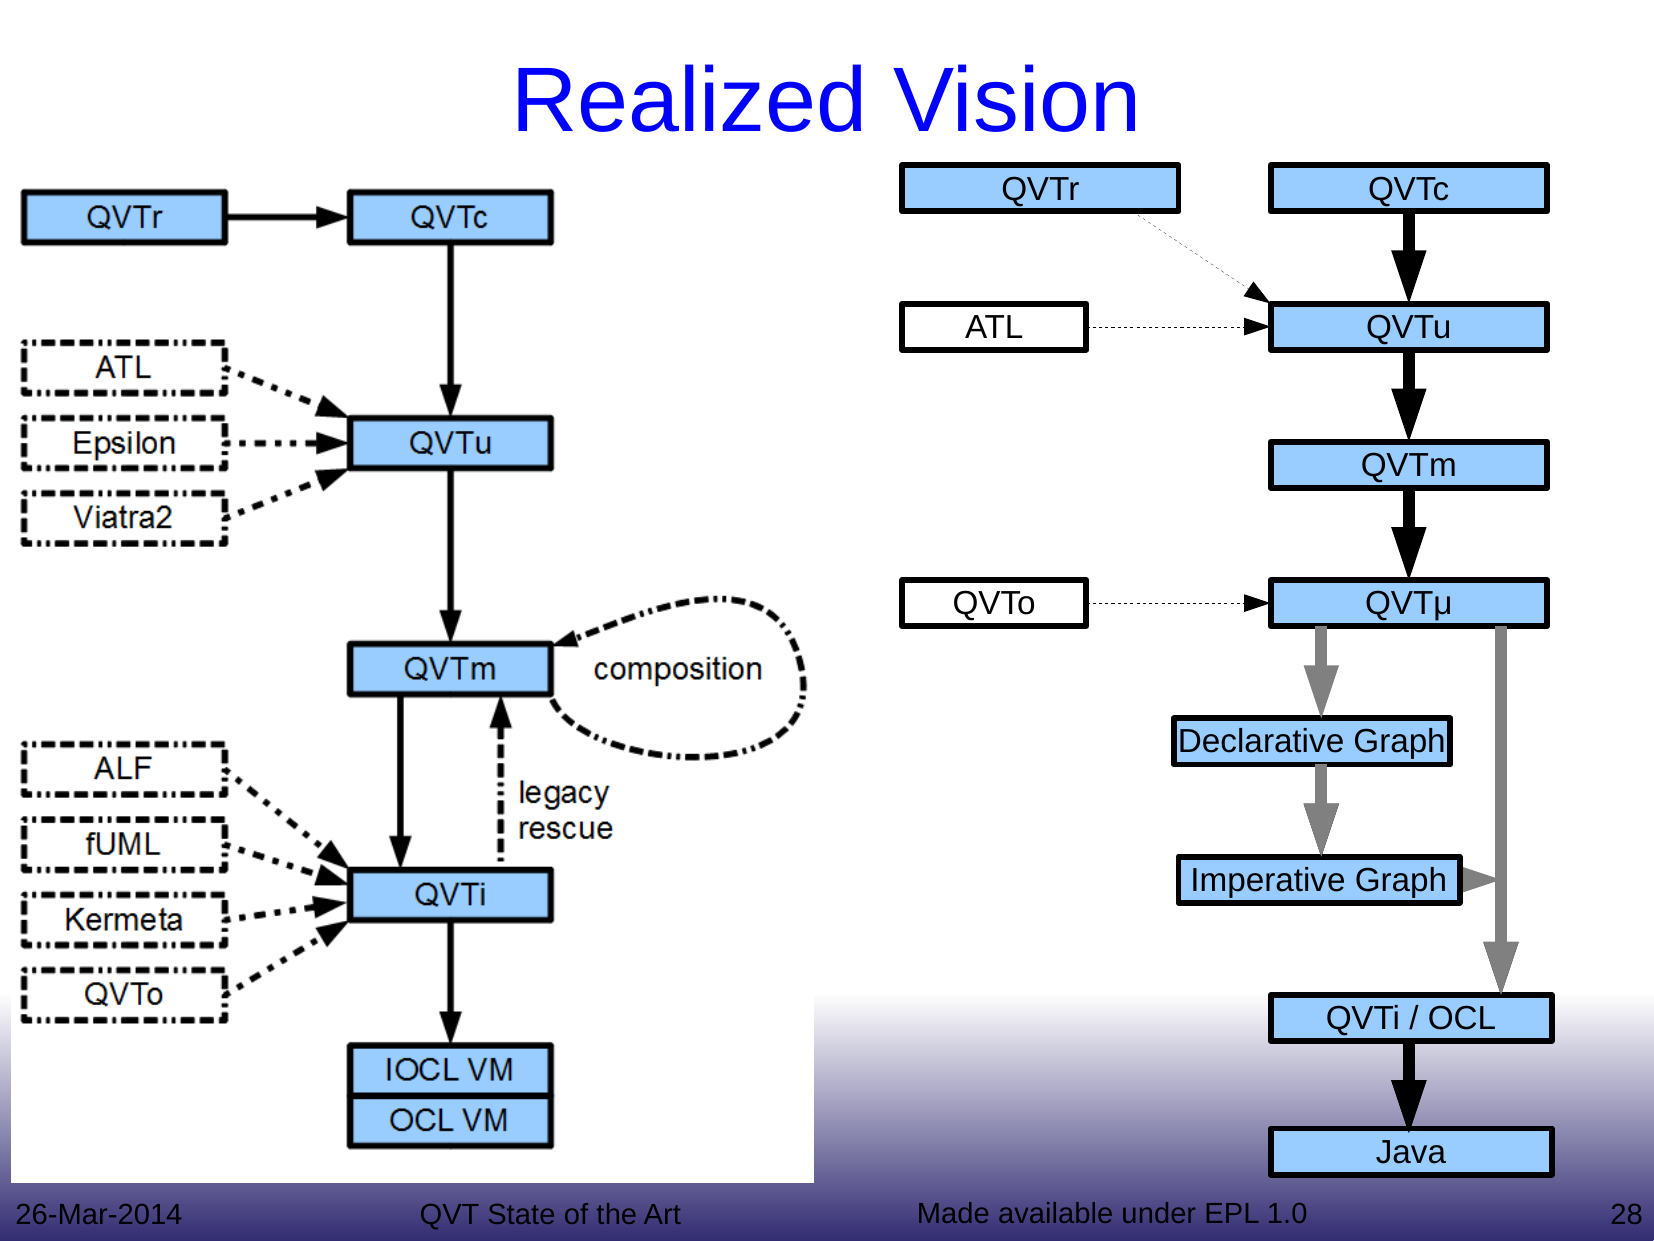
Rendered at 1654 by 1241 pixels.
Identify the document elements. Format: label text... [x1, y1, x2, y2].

text_box ATL [902, 303, 1087, 350]
text_box Imperative Graph [1178, 856, 1460, 903]
text_box QVTm [1270, 441, 1548, 488]
text_box QVTμ [1270, 580, 1548, 627]
text_box QVTr [902, 165, 1179, 212]
text_box Java [1270, 1128, 1552, 1175]
text_box Declarative Graph [1173, 718, 1451, 765]
picture [11, 179, 814, 1183]
title Realized Vision [82, 48, 1571, 151]
text_box QVTo [902, 580, 1087, 627]
text_box QVTc [1270, 165, 1548, 212]
text_box QVTu [1270, 303, 1548, 350]
text_box QVTi / OCL [1270, 994, 1552, 1041]
